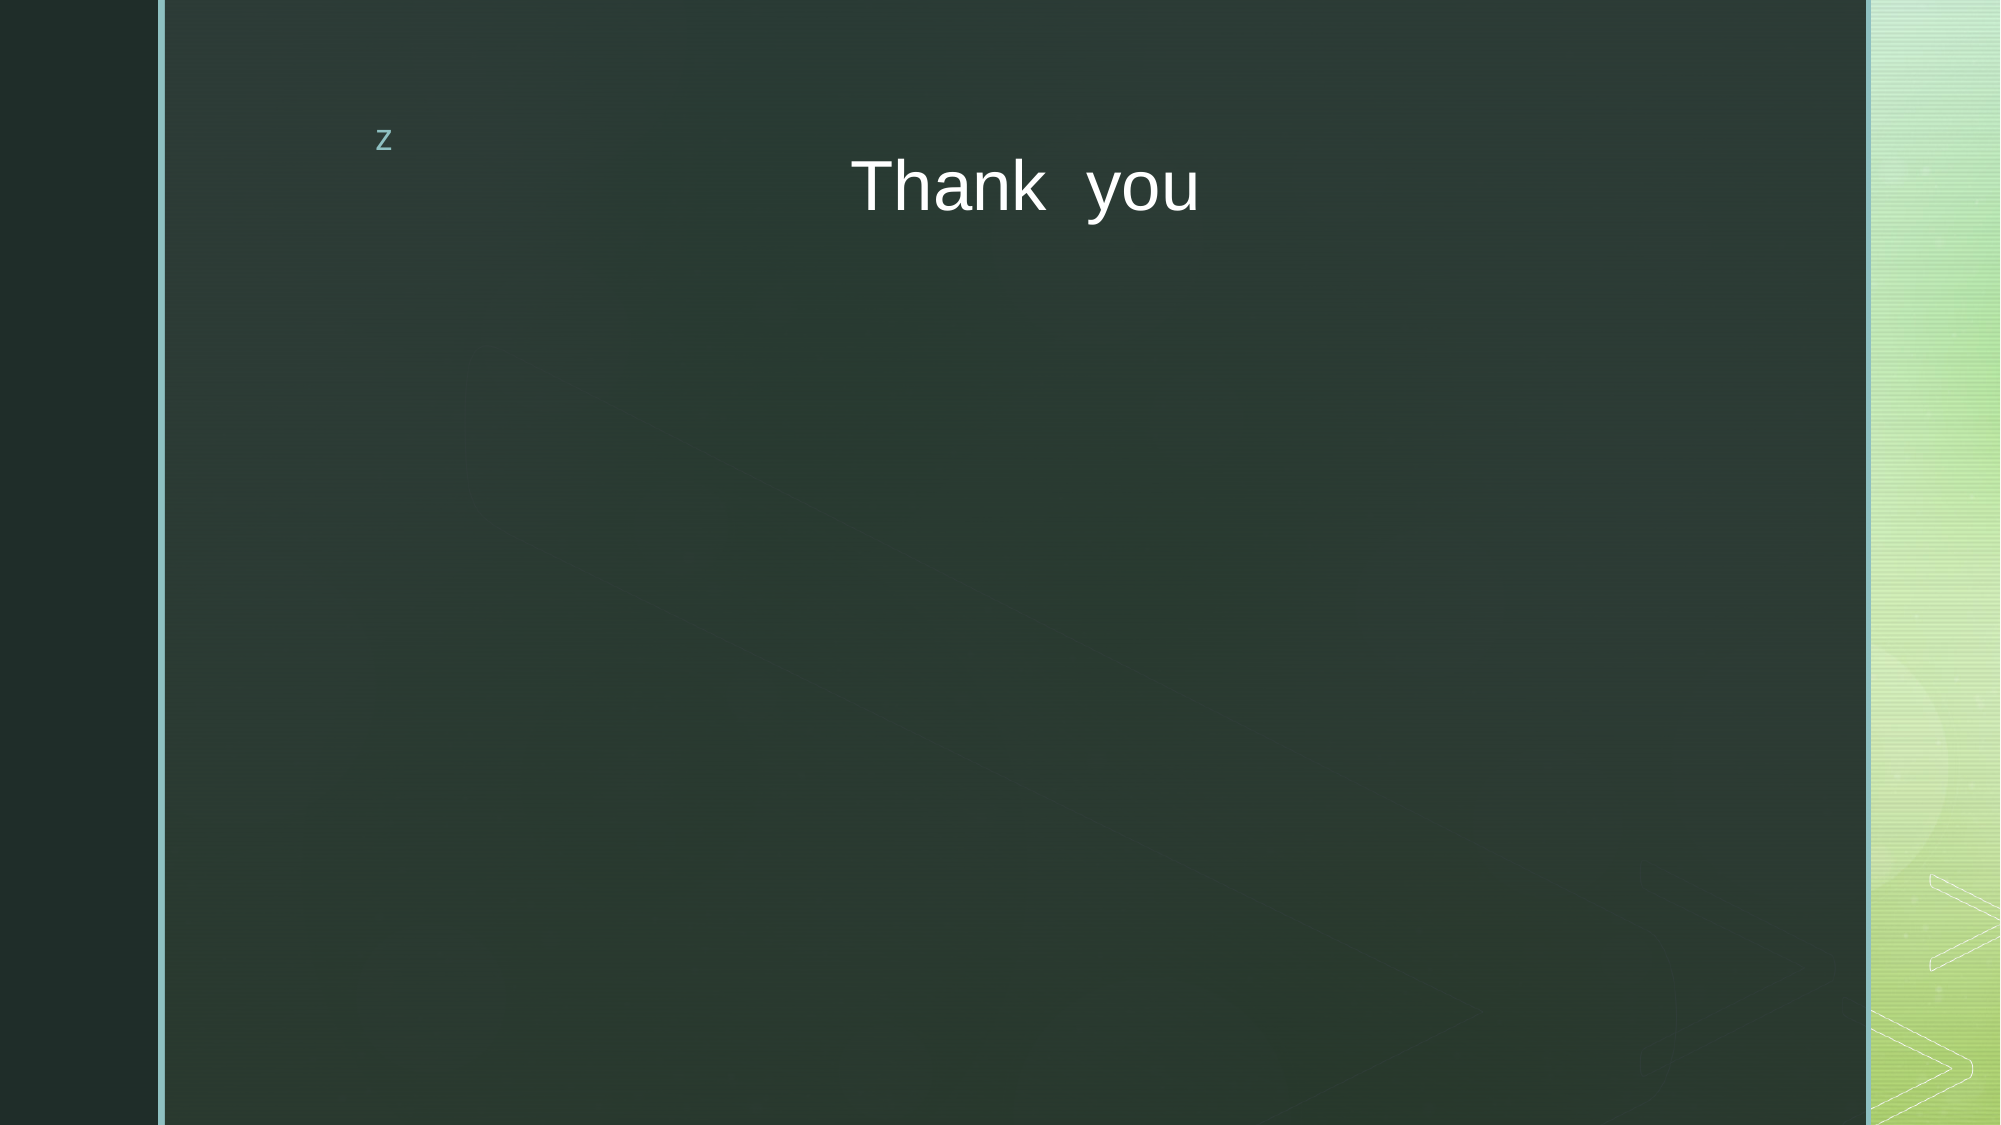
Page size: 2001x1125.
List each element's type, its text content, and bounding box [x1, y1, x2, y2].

title Thank you [238, 142, 1814, 315]
